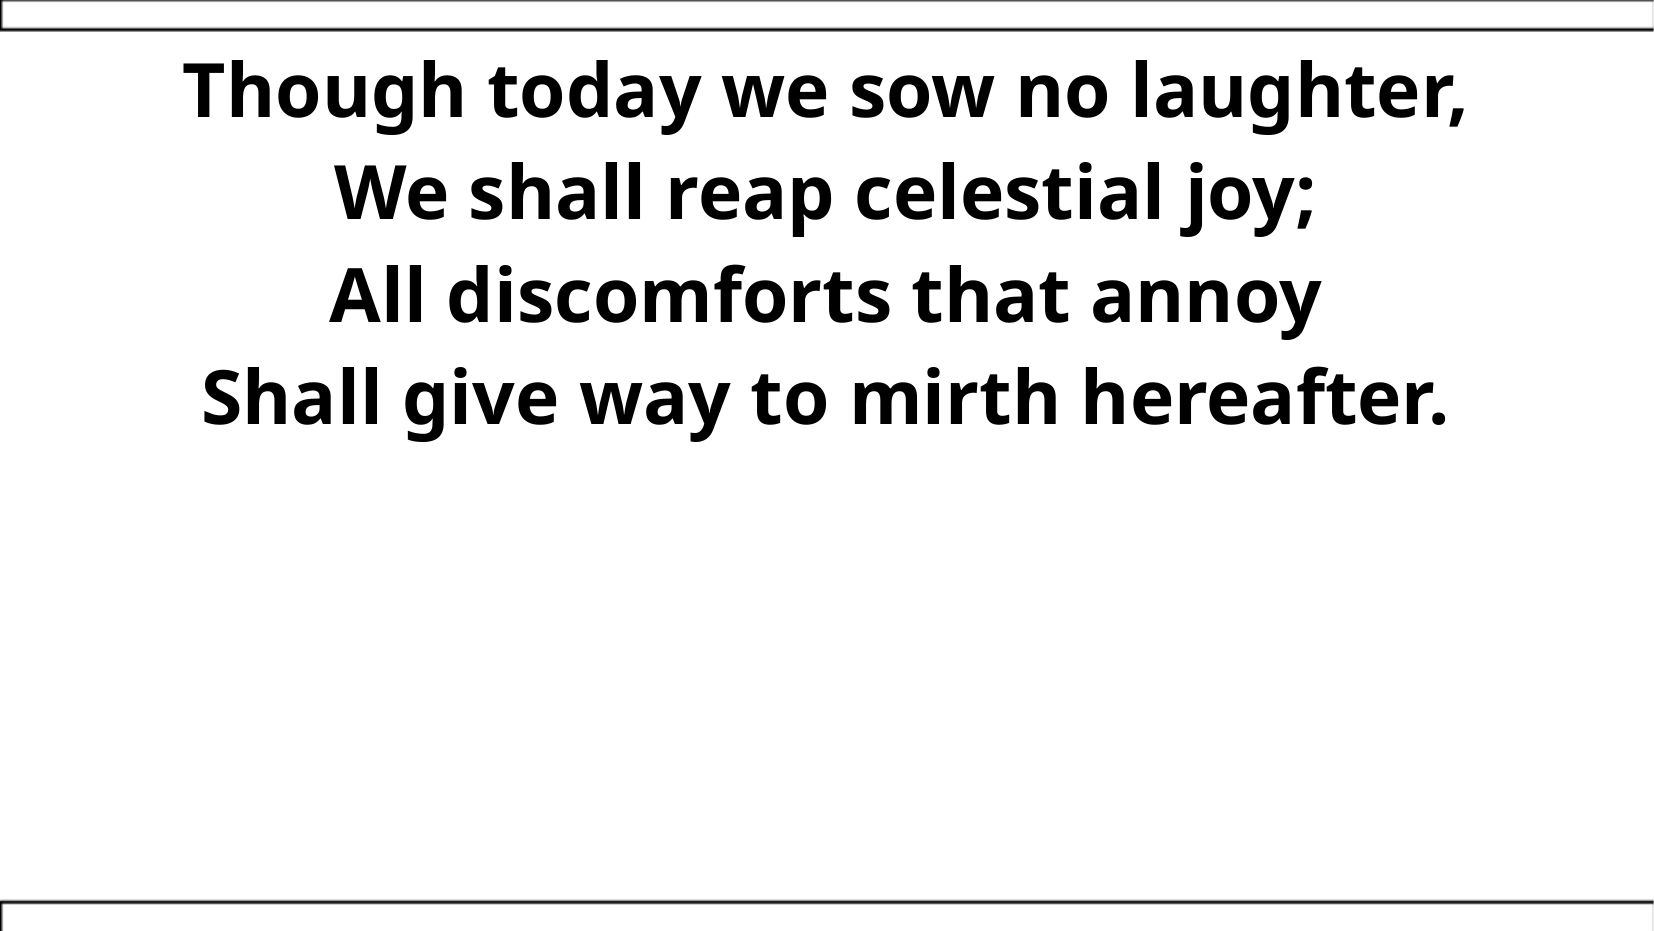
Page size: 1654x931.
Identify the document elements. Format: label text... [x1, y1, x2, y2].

text_box Though today we sow no laughter, We shall reap celestial joy; All discomforts that annoy Shall give way to mirth hereafter. [91, 30, 1562, 454]
picture [0, 0, 1654, 931]
